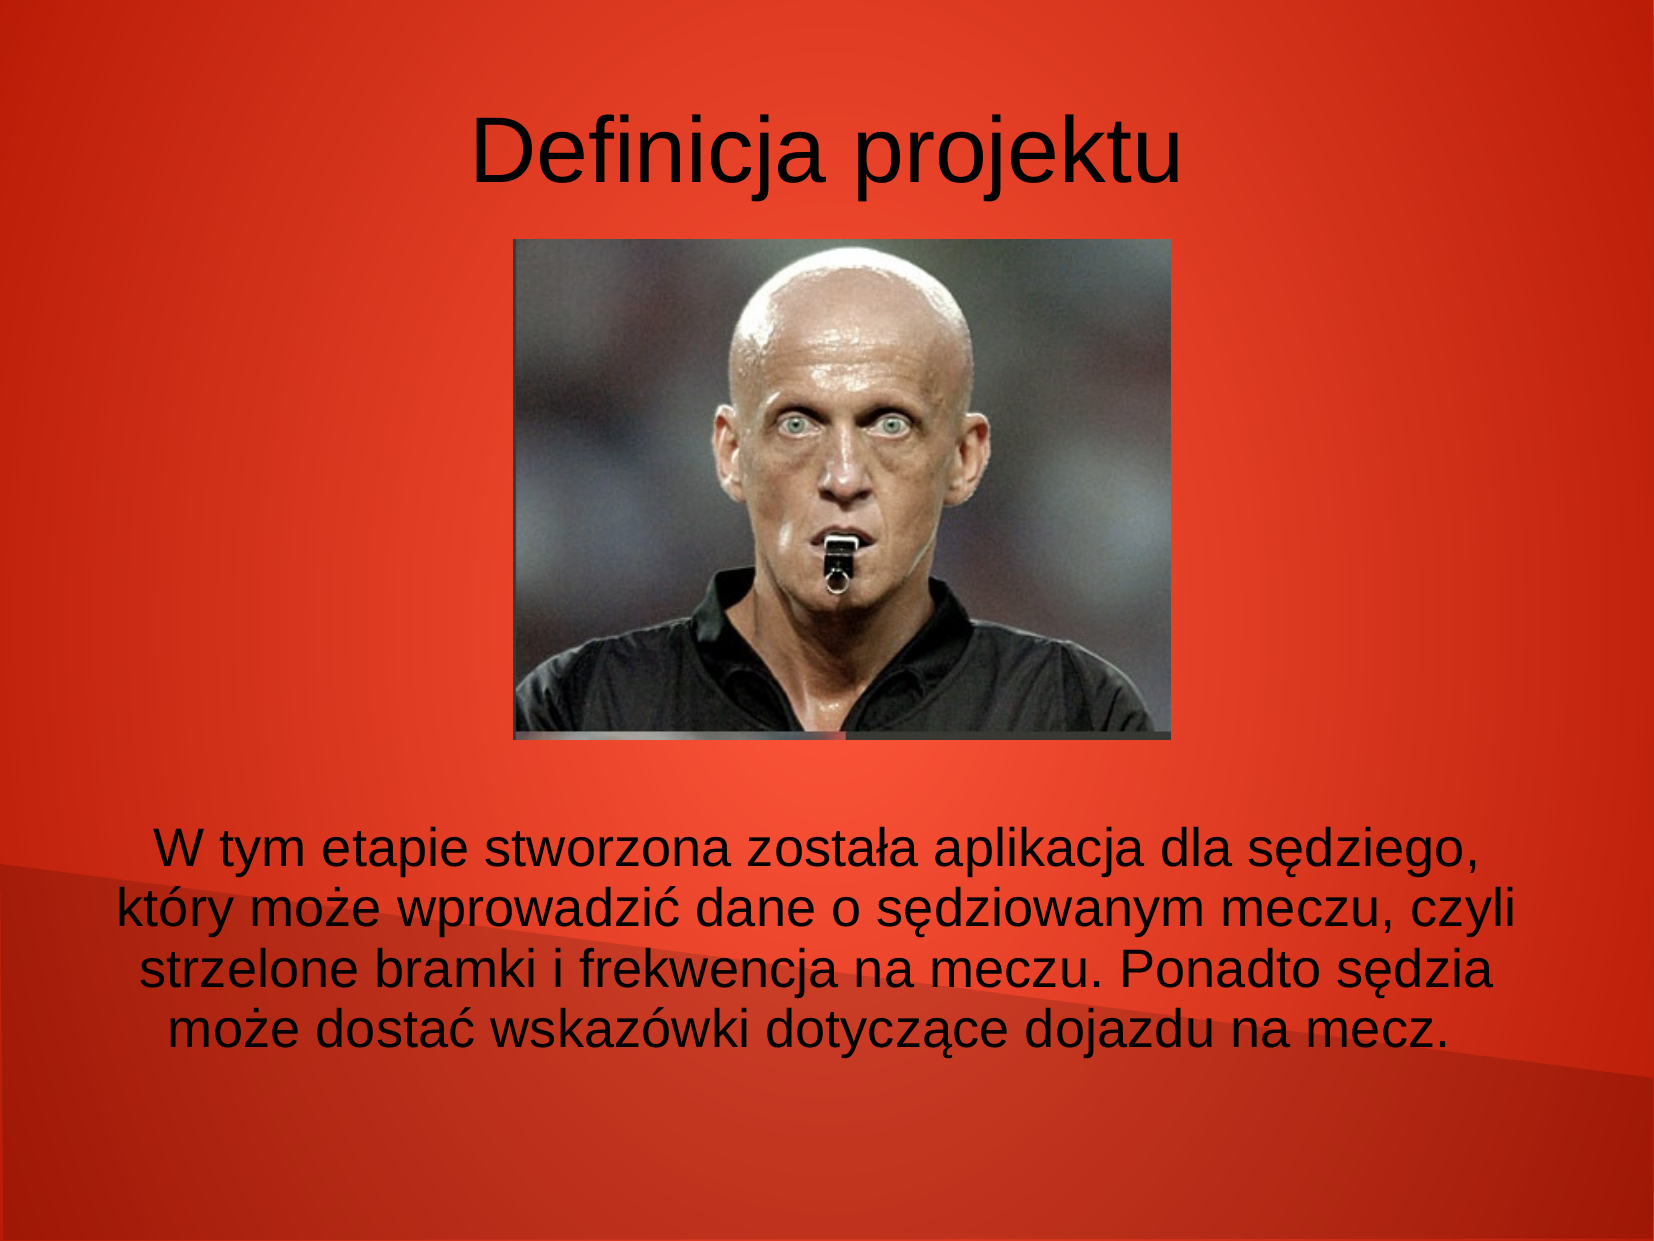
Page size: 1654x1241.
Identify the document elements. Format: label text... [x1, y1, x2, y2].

title Definicja projektu [82, 47, 1571, 252]
picture [513, 239, 1171, 740]
text_box W tym etapie stworzona została aplikacja dla sędziego, który może wprowadzić dane o sędziowanym meczu, czyli strzelone bramki i frekwencja na meczu. Ponadto sędzia może dostać wskazówki dotyczące dojazdu na mecz. [90, 810, 1546, 1067]
